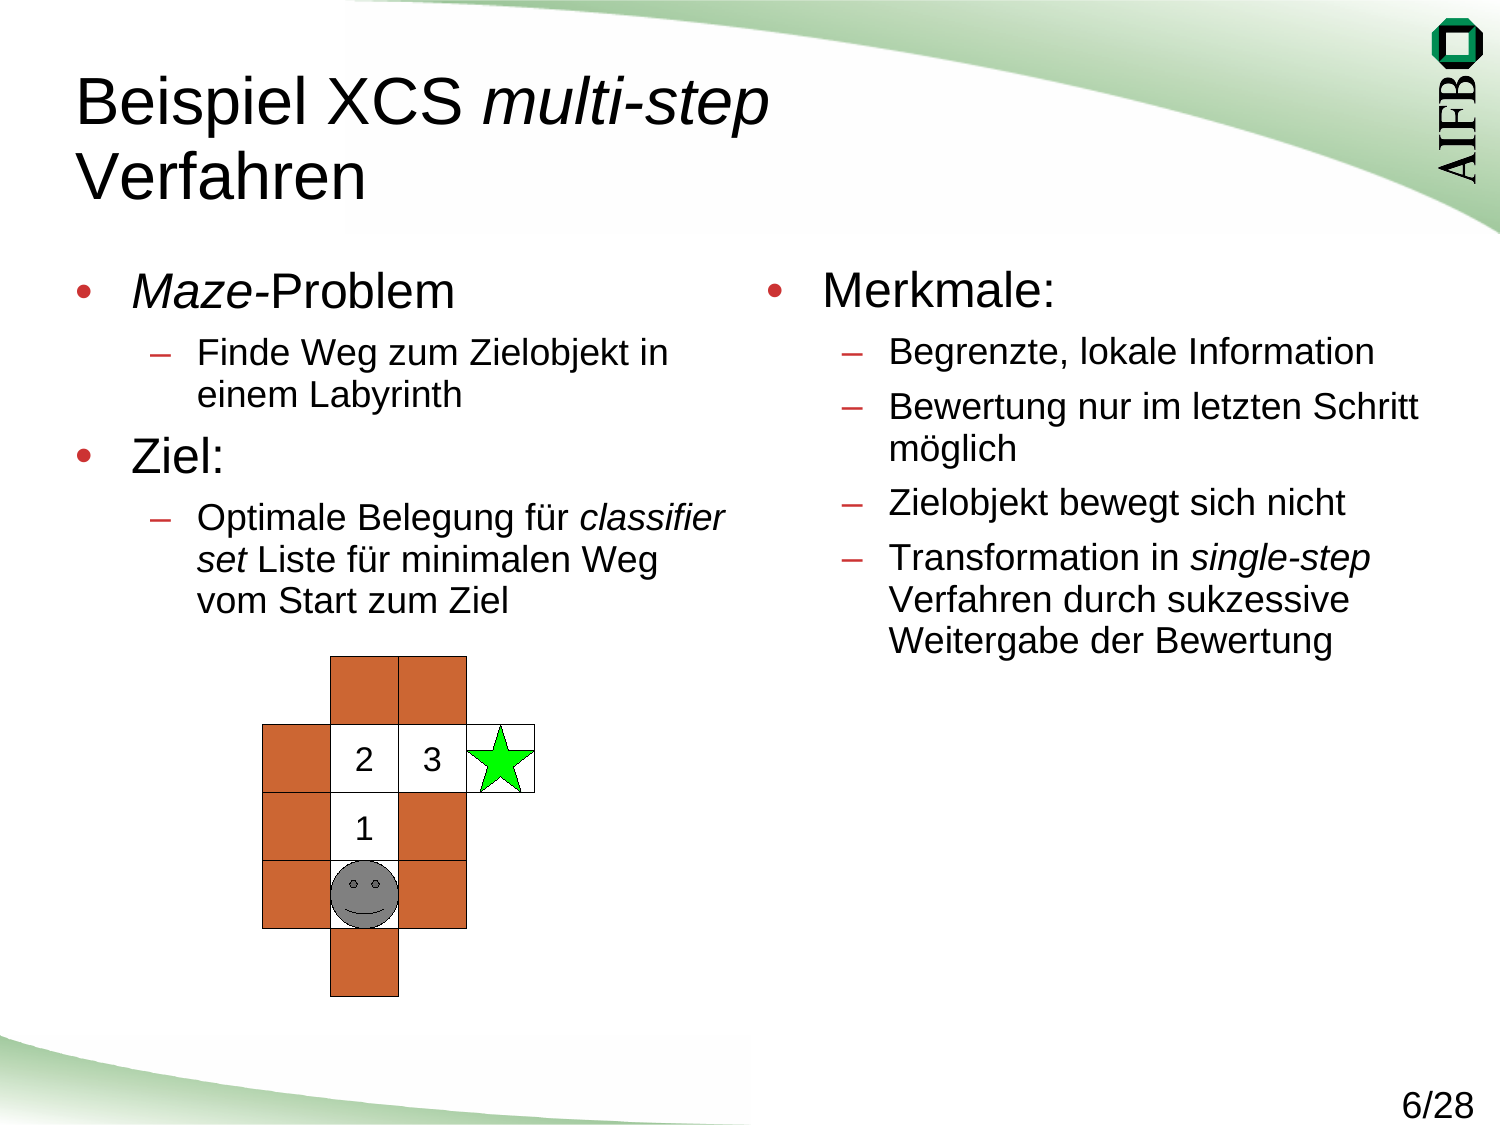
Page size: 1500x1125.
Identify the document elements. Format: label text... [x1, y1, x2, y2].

text_box 1 [331, 792, 398, 860]
title Beispiel XCS multi-step Verfahren [75, 51, 1425, 226]
text_box [262, 656, 535, 997]
list Merkmale: Begrenzte, lokale Information Bewertung nur im letzten Schritt möglich Zielobjekt bewegt sich nicht Transformation in single-step Verfahren durch sukzessive Weitergabe der Bewertung [766, 263, 1426, 993]
list Maze-Problem Finde Weg zum Zielobjekt in einem Labyrinth Ziel: Optimale Belegung für classifier set Liste für minimalen Weg vom Start zum Ziel [75, 263, 734, 993]
picture [0, 1035, 751, 1125]
picture [345, 0, 1500, 234]
text_box 2 [331, 725, 398, 792]
text_box 3 [398, 725, 466, 792]
